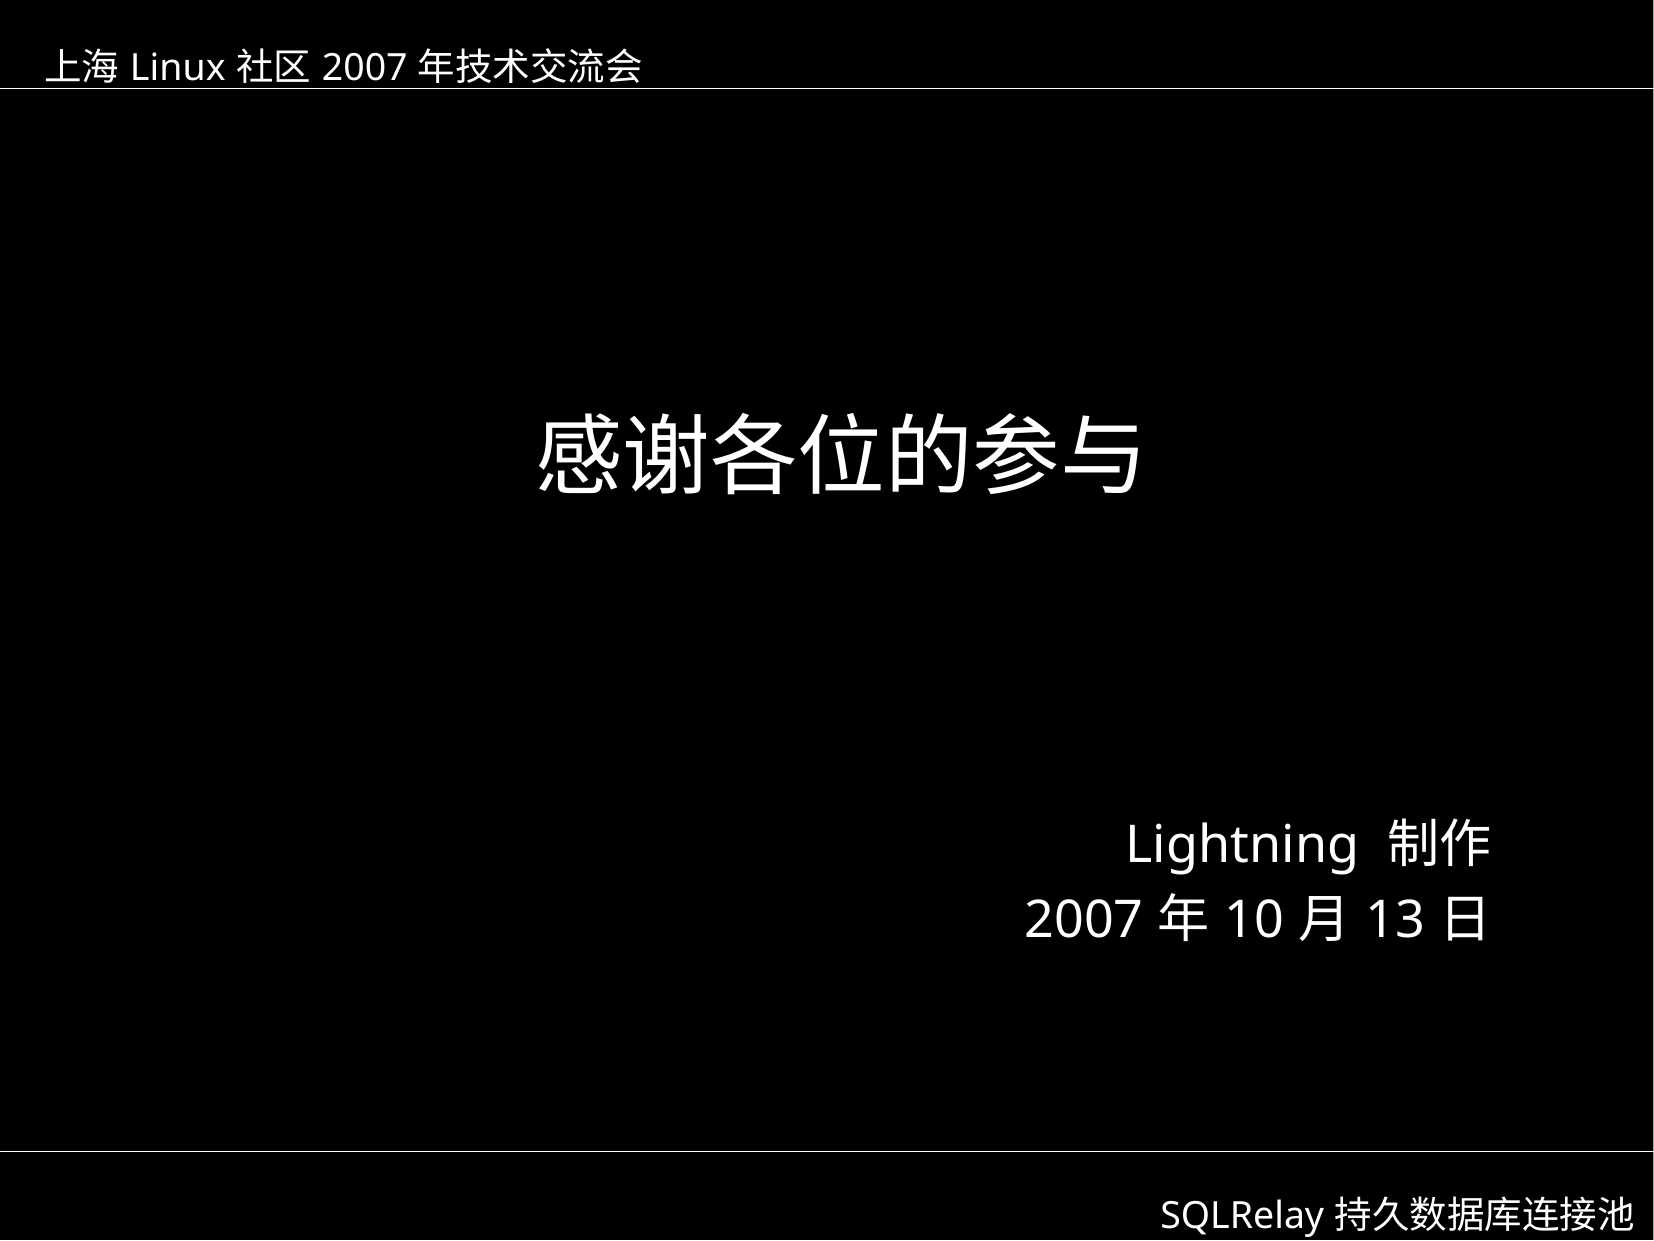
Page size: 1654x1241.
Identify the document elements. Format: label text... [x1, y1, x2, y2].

text_box SQLRelay持久数据库连接池 [1145, 1177, 1633, 1231]
text_box 感谢各位的参与 Lightning 制作 2007年10月13日 [177, 378, 1506, 798]
text_box 上海Linux社区2007年技术交流会 [29, 29, 633, 82]
